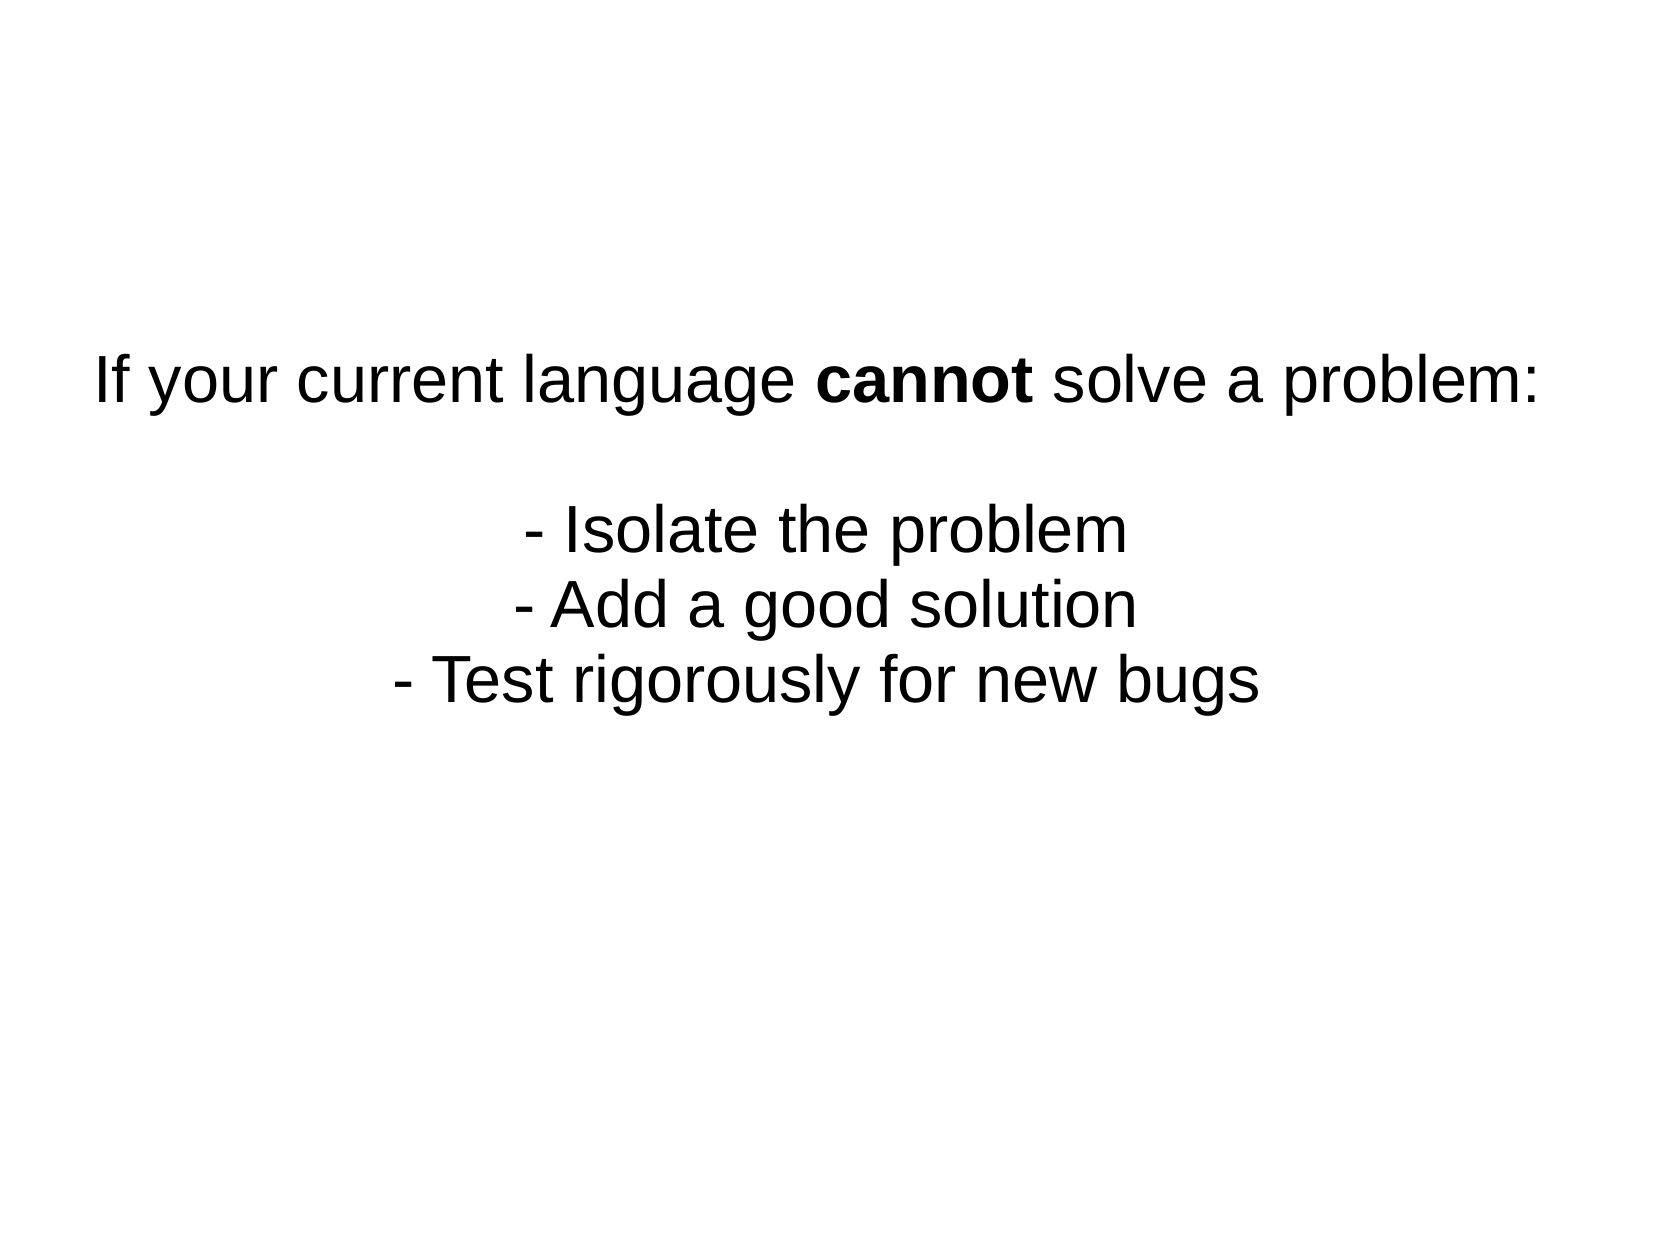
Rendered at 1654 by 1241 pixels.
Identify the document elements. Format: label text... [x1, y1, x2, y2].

subtitle If your current language cannot solve a problem: - Isolate the problem - Add a good solution - Test rigorously for new bugs [82, 49, 1571, 1010]
